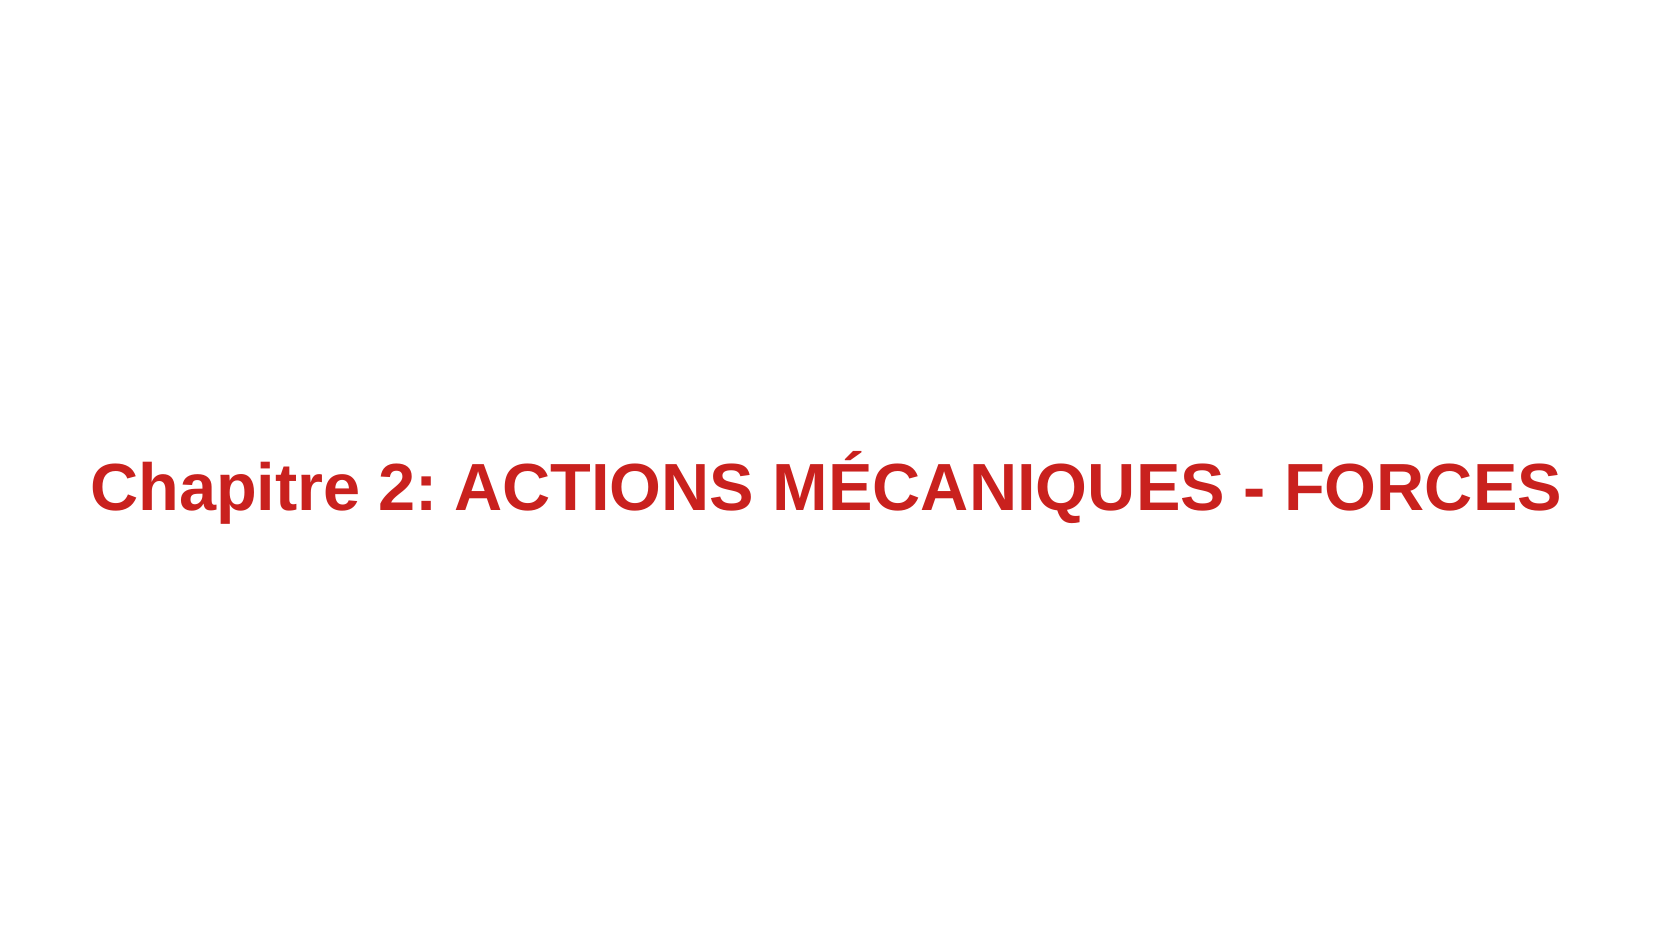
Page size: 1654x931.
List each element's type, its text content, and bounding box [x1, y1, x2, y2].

subtitle Chapitre 2: ACTIONS MÉCANIQUES - FORCES [82, 217, 1571, 758]
